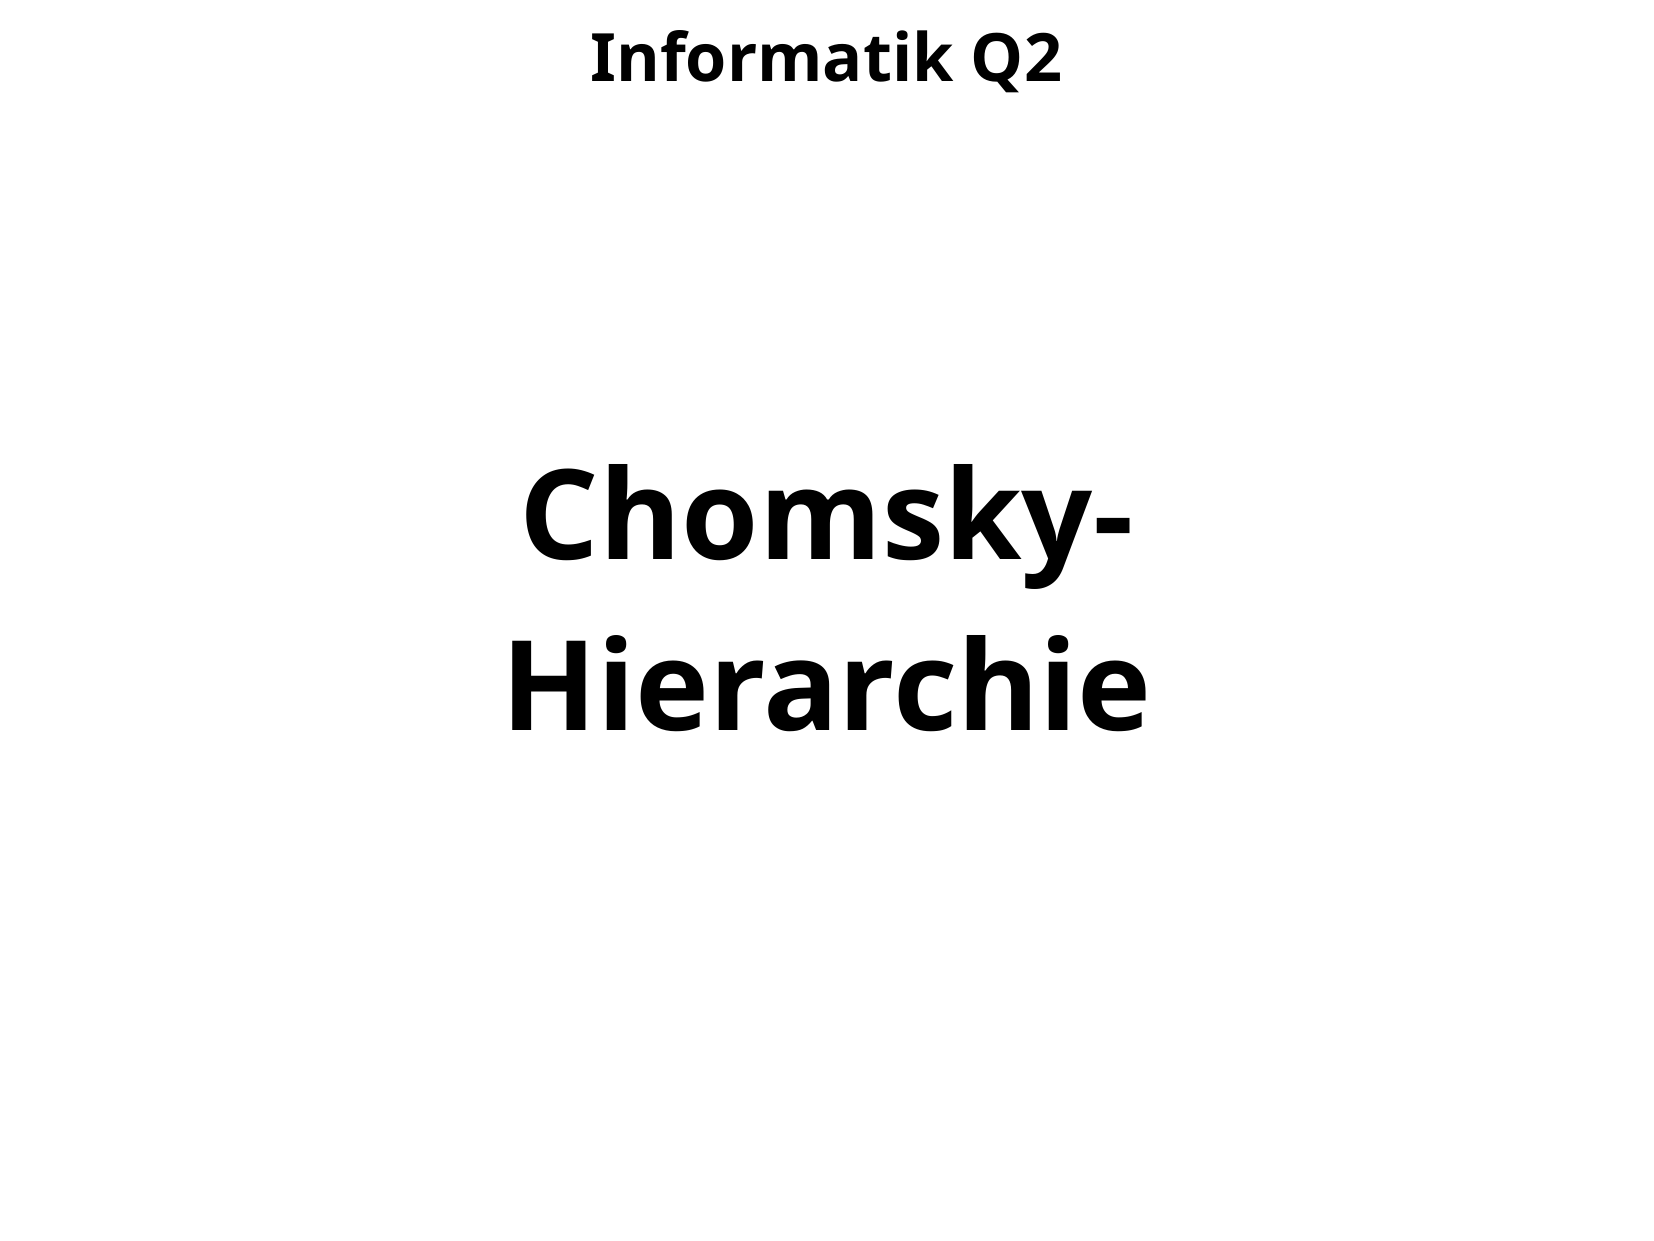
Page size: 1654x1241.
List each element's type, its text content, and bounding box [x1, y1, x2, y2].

title Informatik Q2 [0, 5, 1654, 107]
subtitle Chomsky- Hierarchie [82, 177, 1571, 1016]
